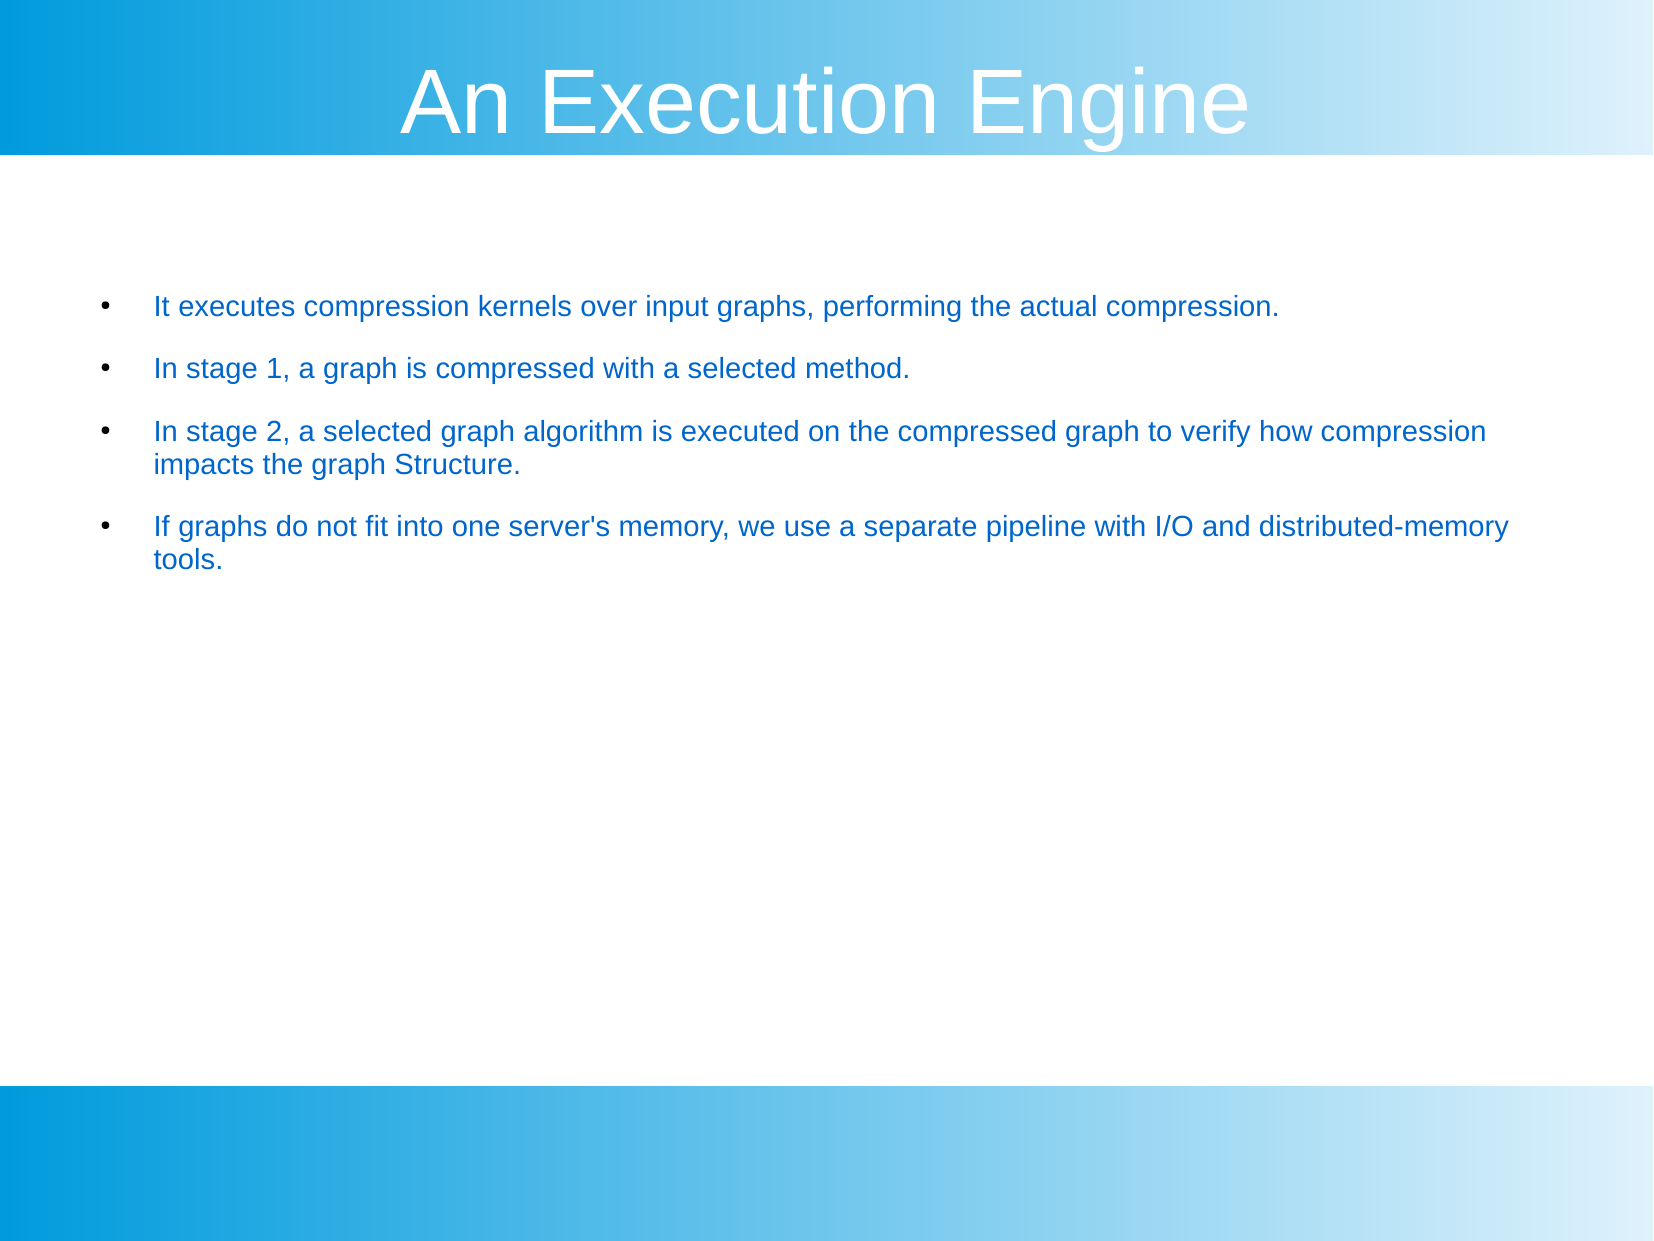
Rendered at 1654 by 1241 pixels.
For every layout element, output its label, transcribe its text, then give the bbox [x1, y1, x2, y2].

title An Execution Engine [82, 49, 1571, 155]
list It executes compression kernels over input graphs, performing the actual compression. In stage 1, a graph is compressed with a selected method. In stage 2, a selected graph algorithm is executed on the compressed graph to verify how compression impacts the graph Structure. If graphs do not fit into one server's memory, we use a separate pipeline with I/O and distributed-memory tools. [82, 290, 1571, 1010]
